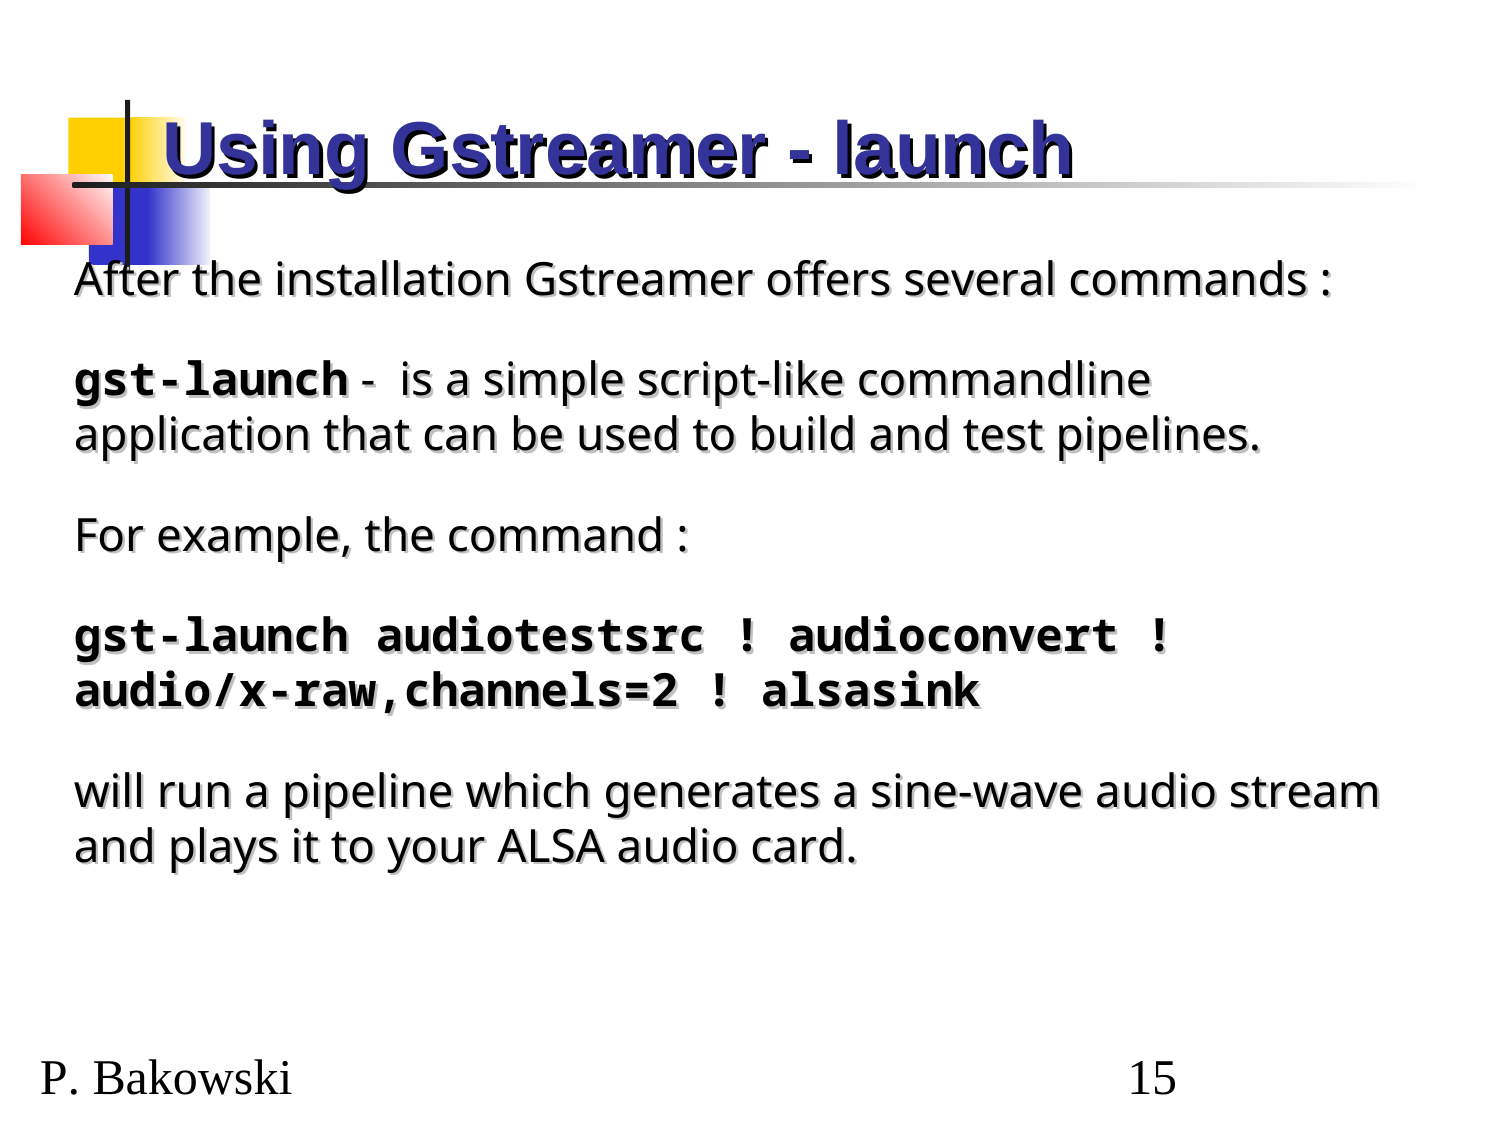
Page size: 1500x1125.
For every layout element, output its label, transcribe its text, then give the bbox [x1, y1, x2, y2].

text_box After the installation Gstreamer offers several commands : gst-launch - is a simple script-like commandline application that can be used to build and test pipelines. For example, the command : gst-launch audiotestsrc ! audioconvert ! audio/x-raw,channels=2 ! alsasink will run a pipeline which generates a sine-wave audio stream and plays it to your ALSA audio card. [59, 242, 1406, 879]
title Using Gstreamer - launch [147, 92, 1394, 213]
